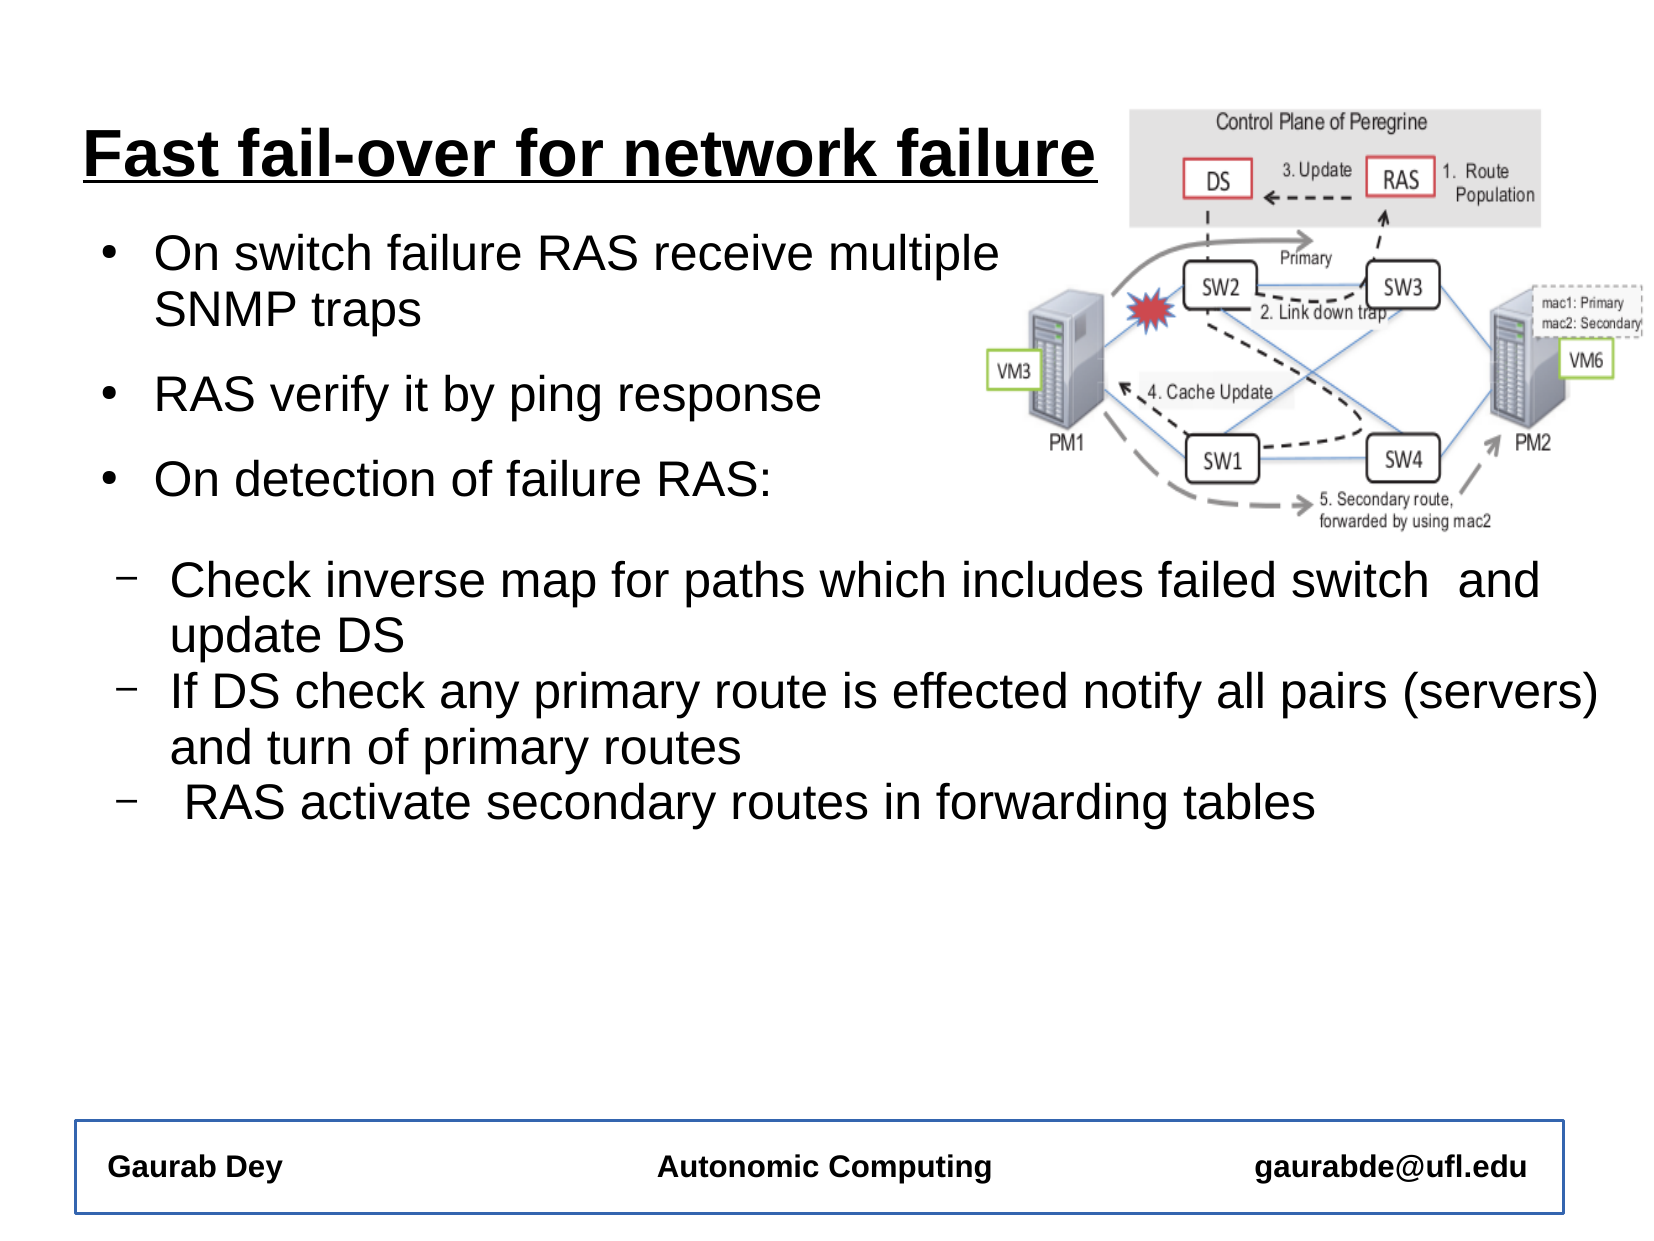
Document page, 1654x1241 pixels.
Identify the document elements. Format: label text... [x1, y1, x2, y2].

title Gaurab Dey Autonomic Computing gaurabde@ufl.edu [75, 1120, 1564, 1214]
text_box Check inverse map for paths which includes failed switch and update DS If DS check any primary route is effected notify all pairs (servers) and turn of primary routes RAS activate secondary routes in forwarding tables [0, 524, 1636, 991]
list On switch failure RAS receive multiple SNMP traps RAS verify it by ping response On detection of failure RAS: [82, 225, 1021, 524]
title Fast fail-over for network failure [82, 49, 1571, 257]
picture [1021, 89, 1654, 551]
